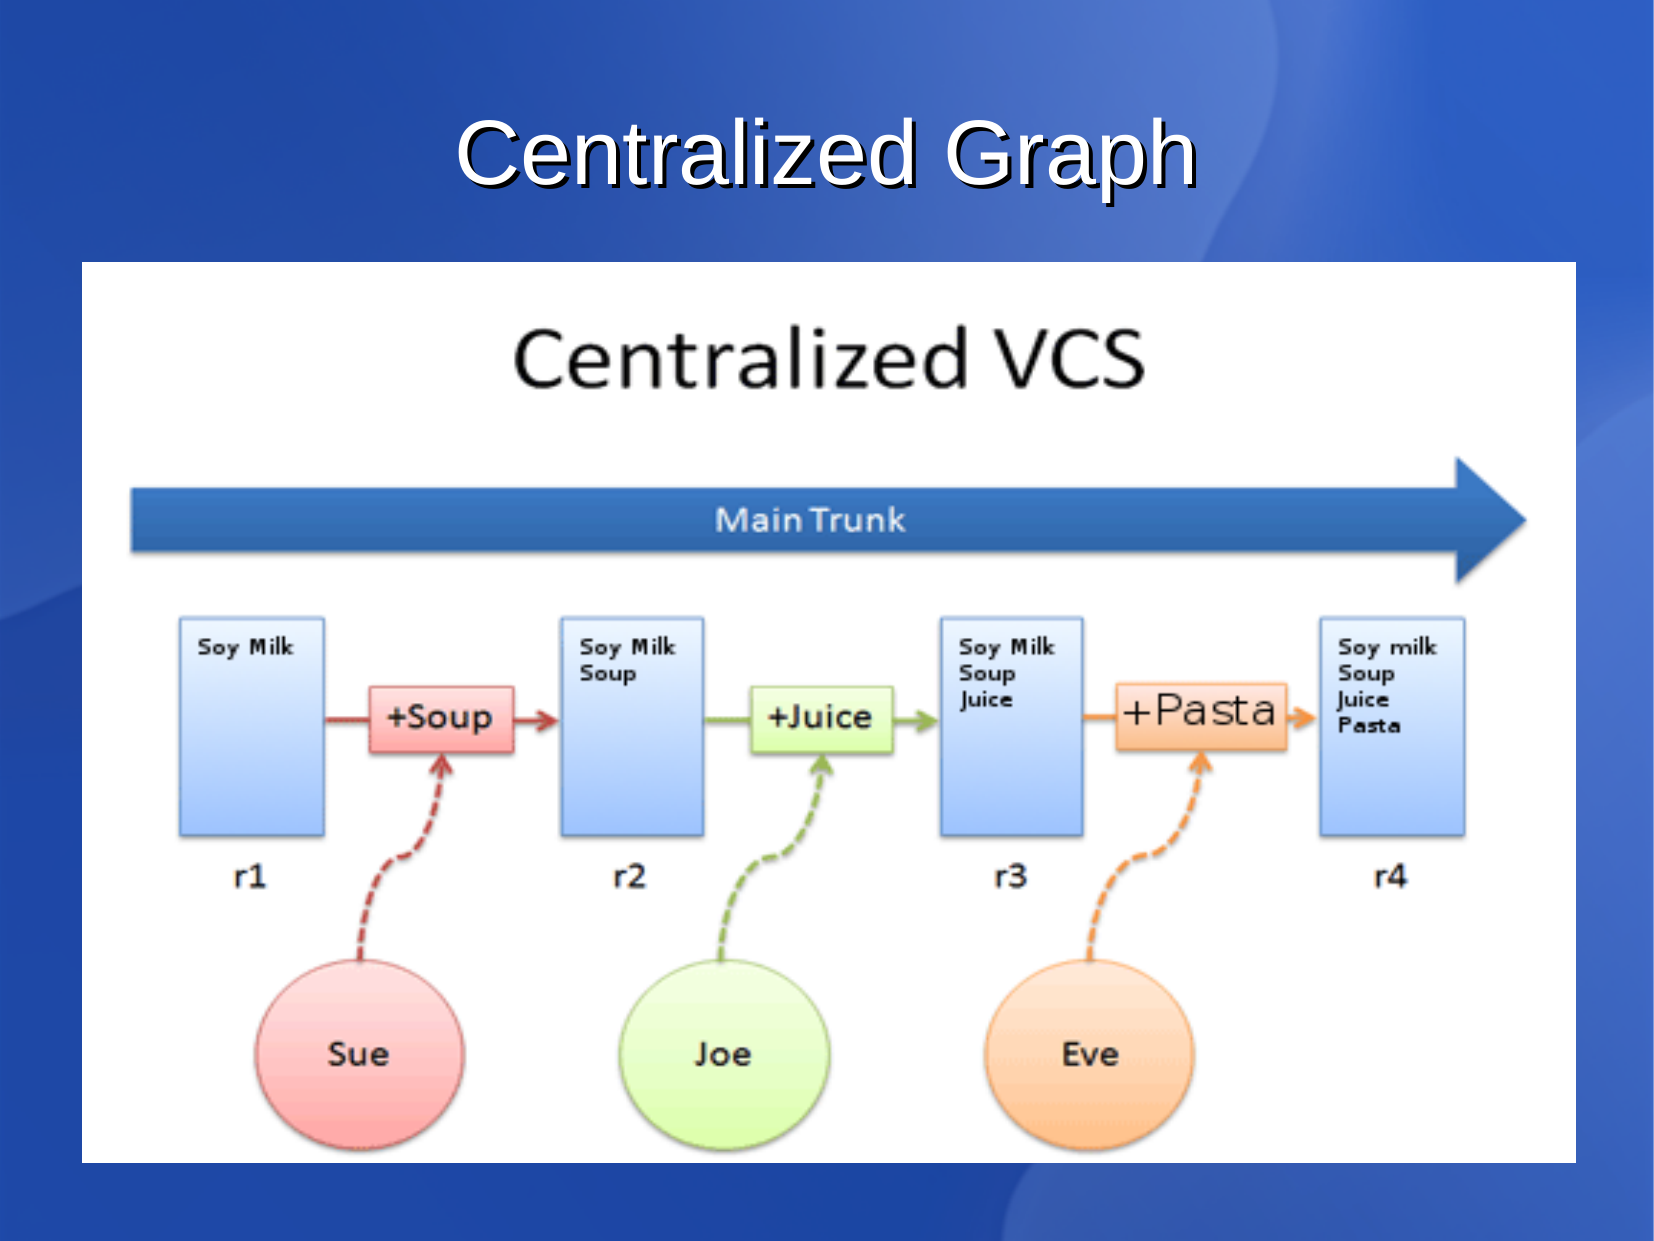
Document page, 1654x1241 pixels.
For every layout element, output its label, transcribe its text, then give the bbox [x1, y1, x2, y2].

title Centralized Graph [82, 49, 1571, 257]
picture [0, 0, 1654, 1241]
